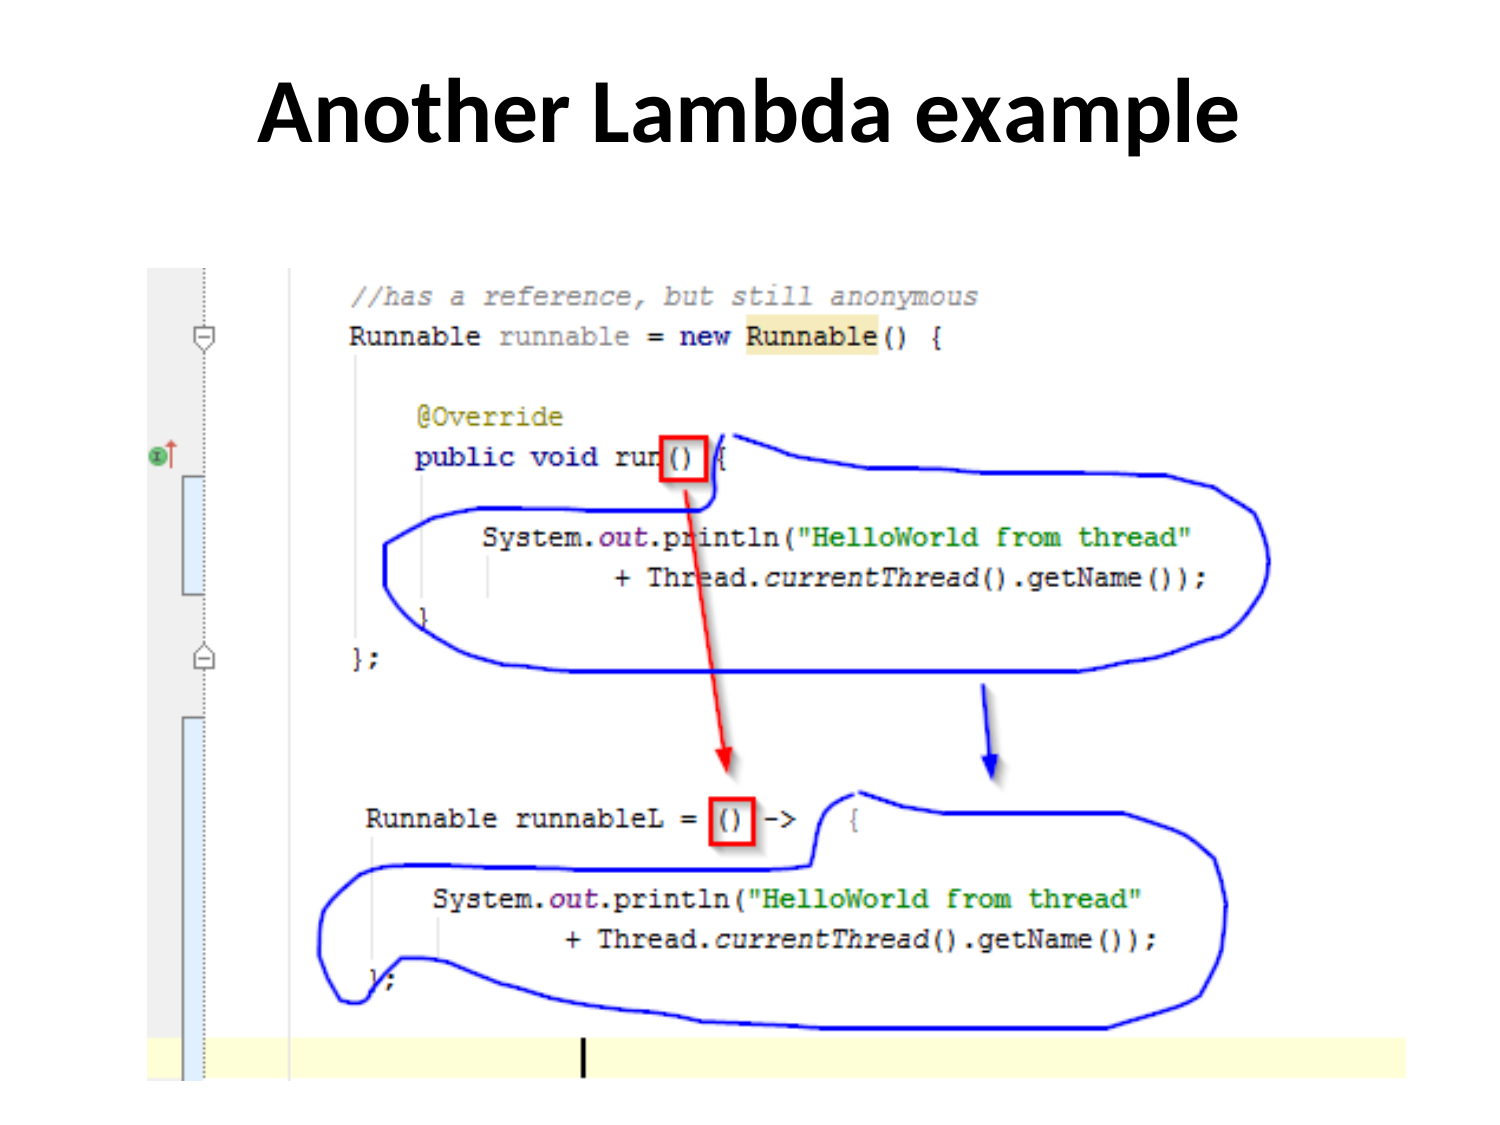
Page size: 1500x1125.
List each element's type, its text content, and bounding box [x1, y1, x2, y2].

title Another Lambda example [75, 44, 1425, 177]
picture [147, 268, 1406, 1081]
